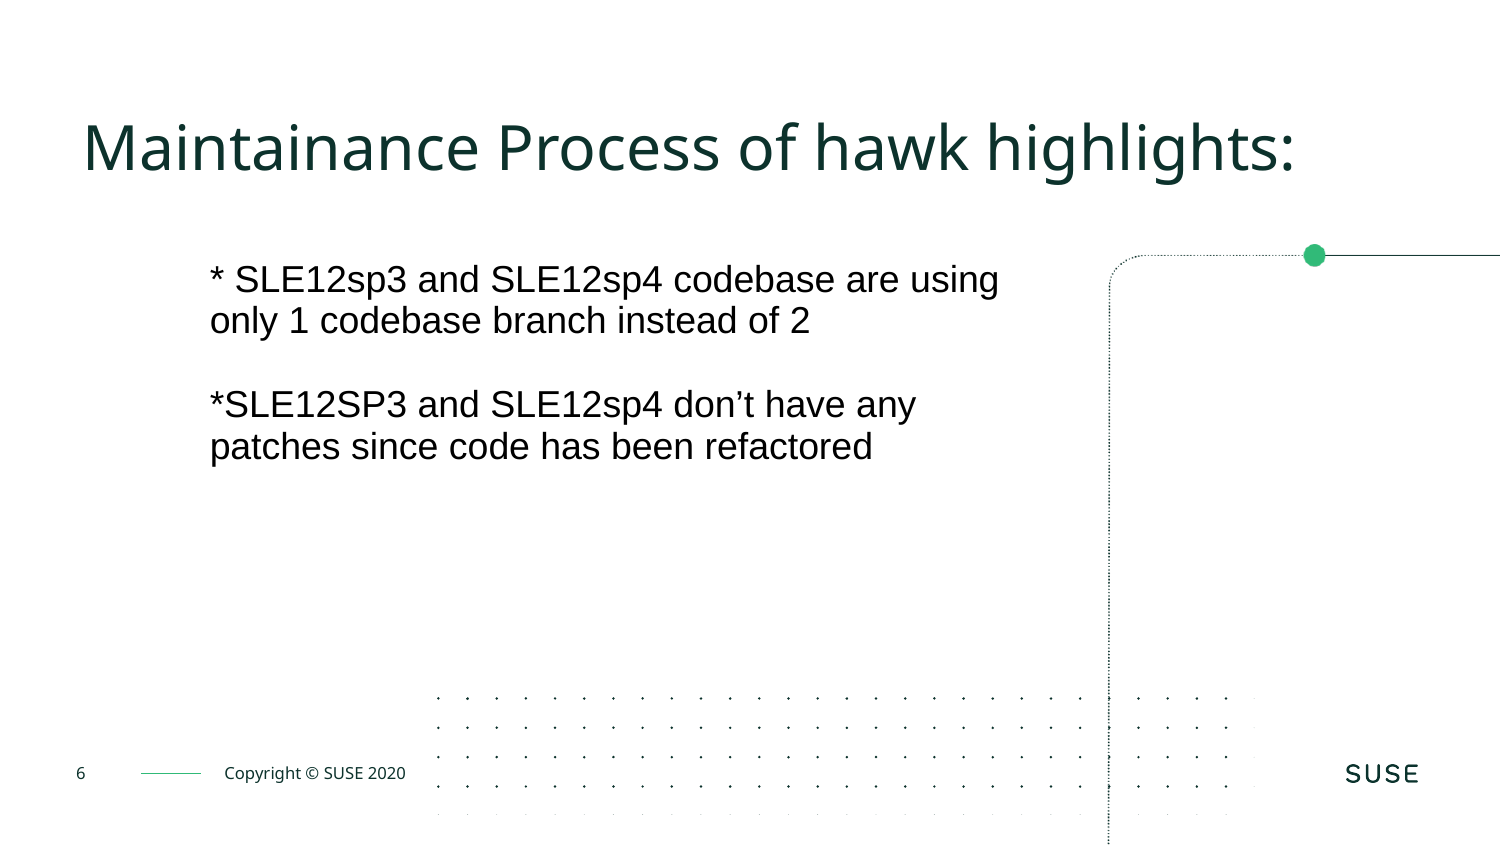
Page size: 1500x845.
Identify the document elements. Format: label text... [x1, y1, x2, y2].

title Maintainance Process of hawk highlights: [82, 103, 1341, 251]
picture [1107, 244, 1500, 845]
text_box * SLE12sp3 and SLE12sp4 codebase are using only 1 codebase branch instead of 2 *SLE12SP3 and SLE12sp4 don’t have any patches since code has been refactored [195, 250, 1036, 631]
